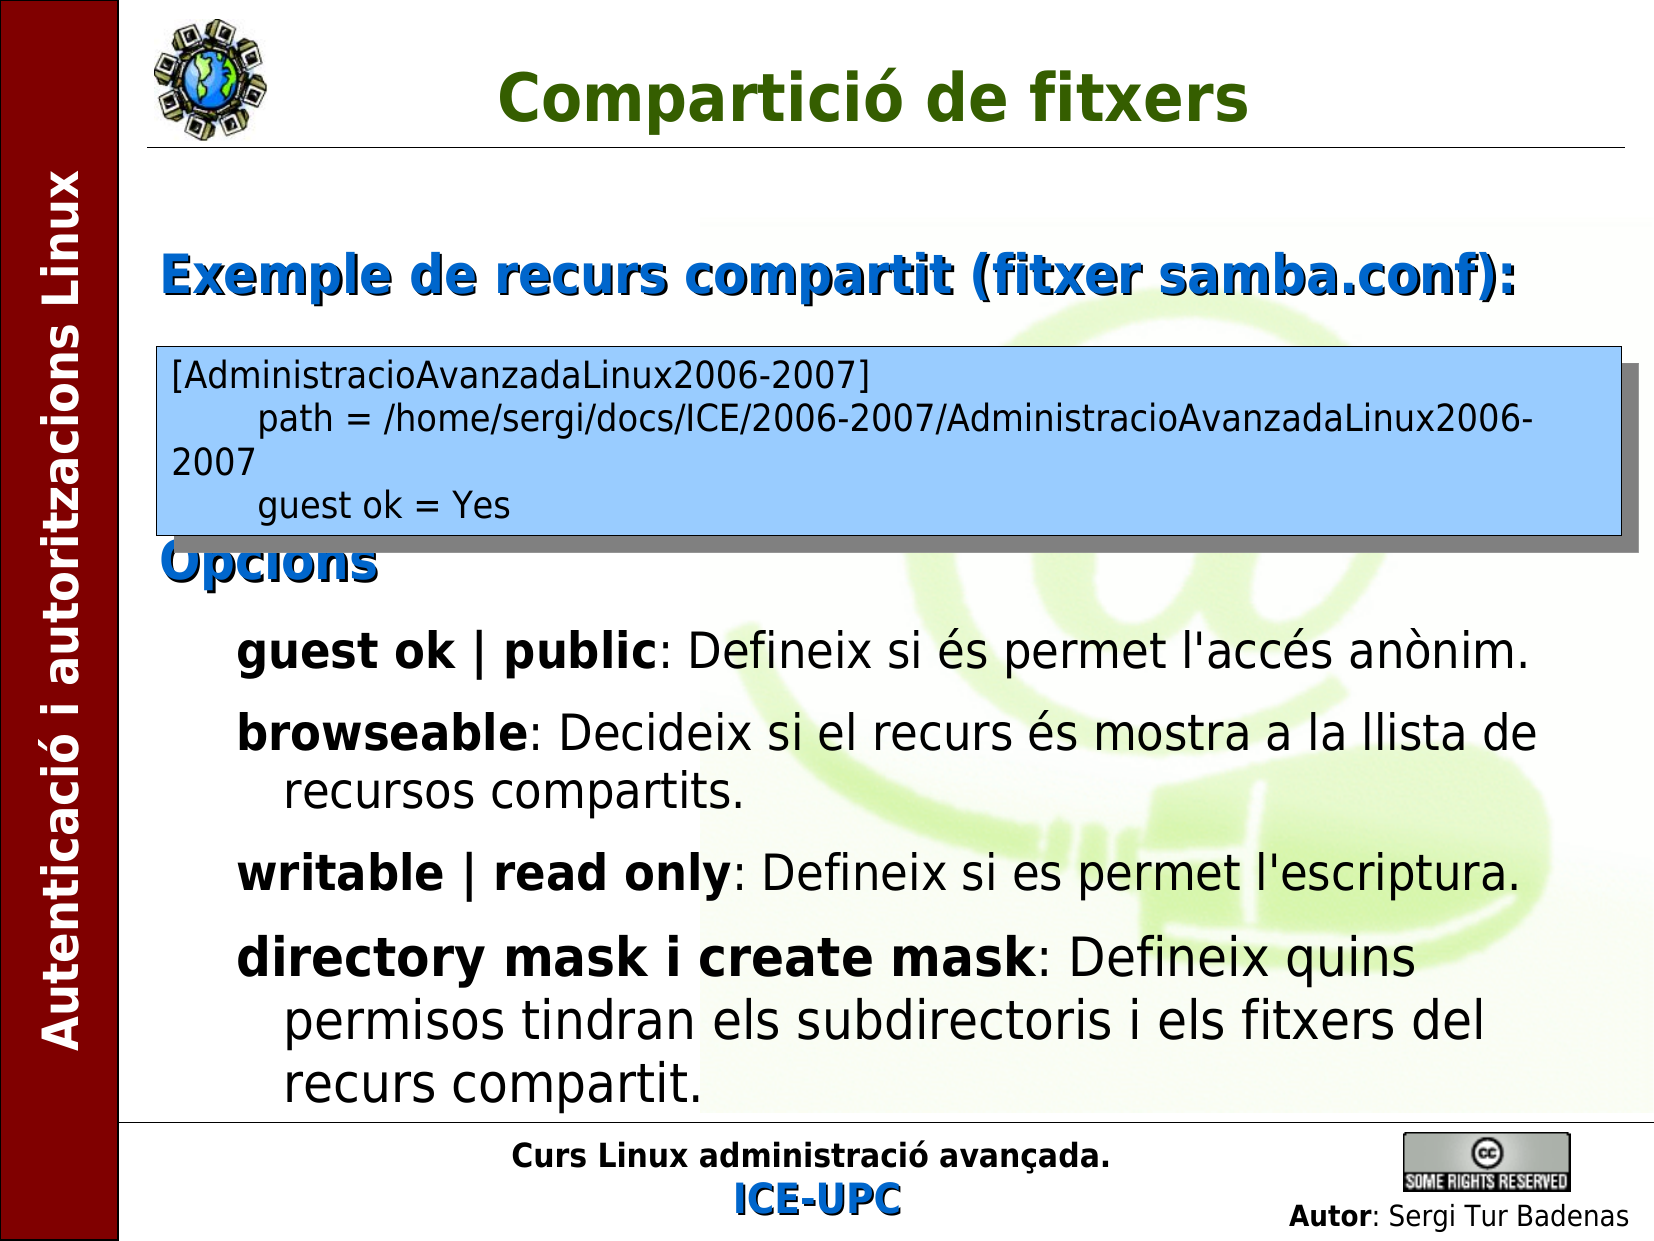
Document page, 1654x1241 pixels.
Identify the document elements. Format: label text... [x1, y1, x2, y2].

title Compartició de fitxers [129, 56, 1619, 141]
text_box [AdministracioAvanzadaLinux2006-2007] path = /home/sergi/docs/ICE/2006-2007/AdministracioAvanzadaLinux2006-2007 guest ok = Yes [156, 346, 1622, 492]
picture [700, 217, 1654, 1113]
picture [1403, 1132, 1571, 1192]
list Exemple de recurs compartit (fitxer samba.conf): Opcions guest ok | public: Defineix si és permet l'accés anònim. browseable: Decideix si el recurs és mostra a la llista de recursos compartits. writable | read only: Defineix si es permet l'escriptura. directory mask i create mask: Defineix quins permisos tindran els subdirectoris i els fitxers del recurs compartit. [141, 242, 1630, 1116]
picture [154, 19, 268, 56]
